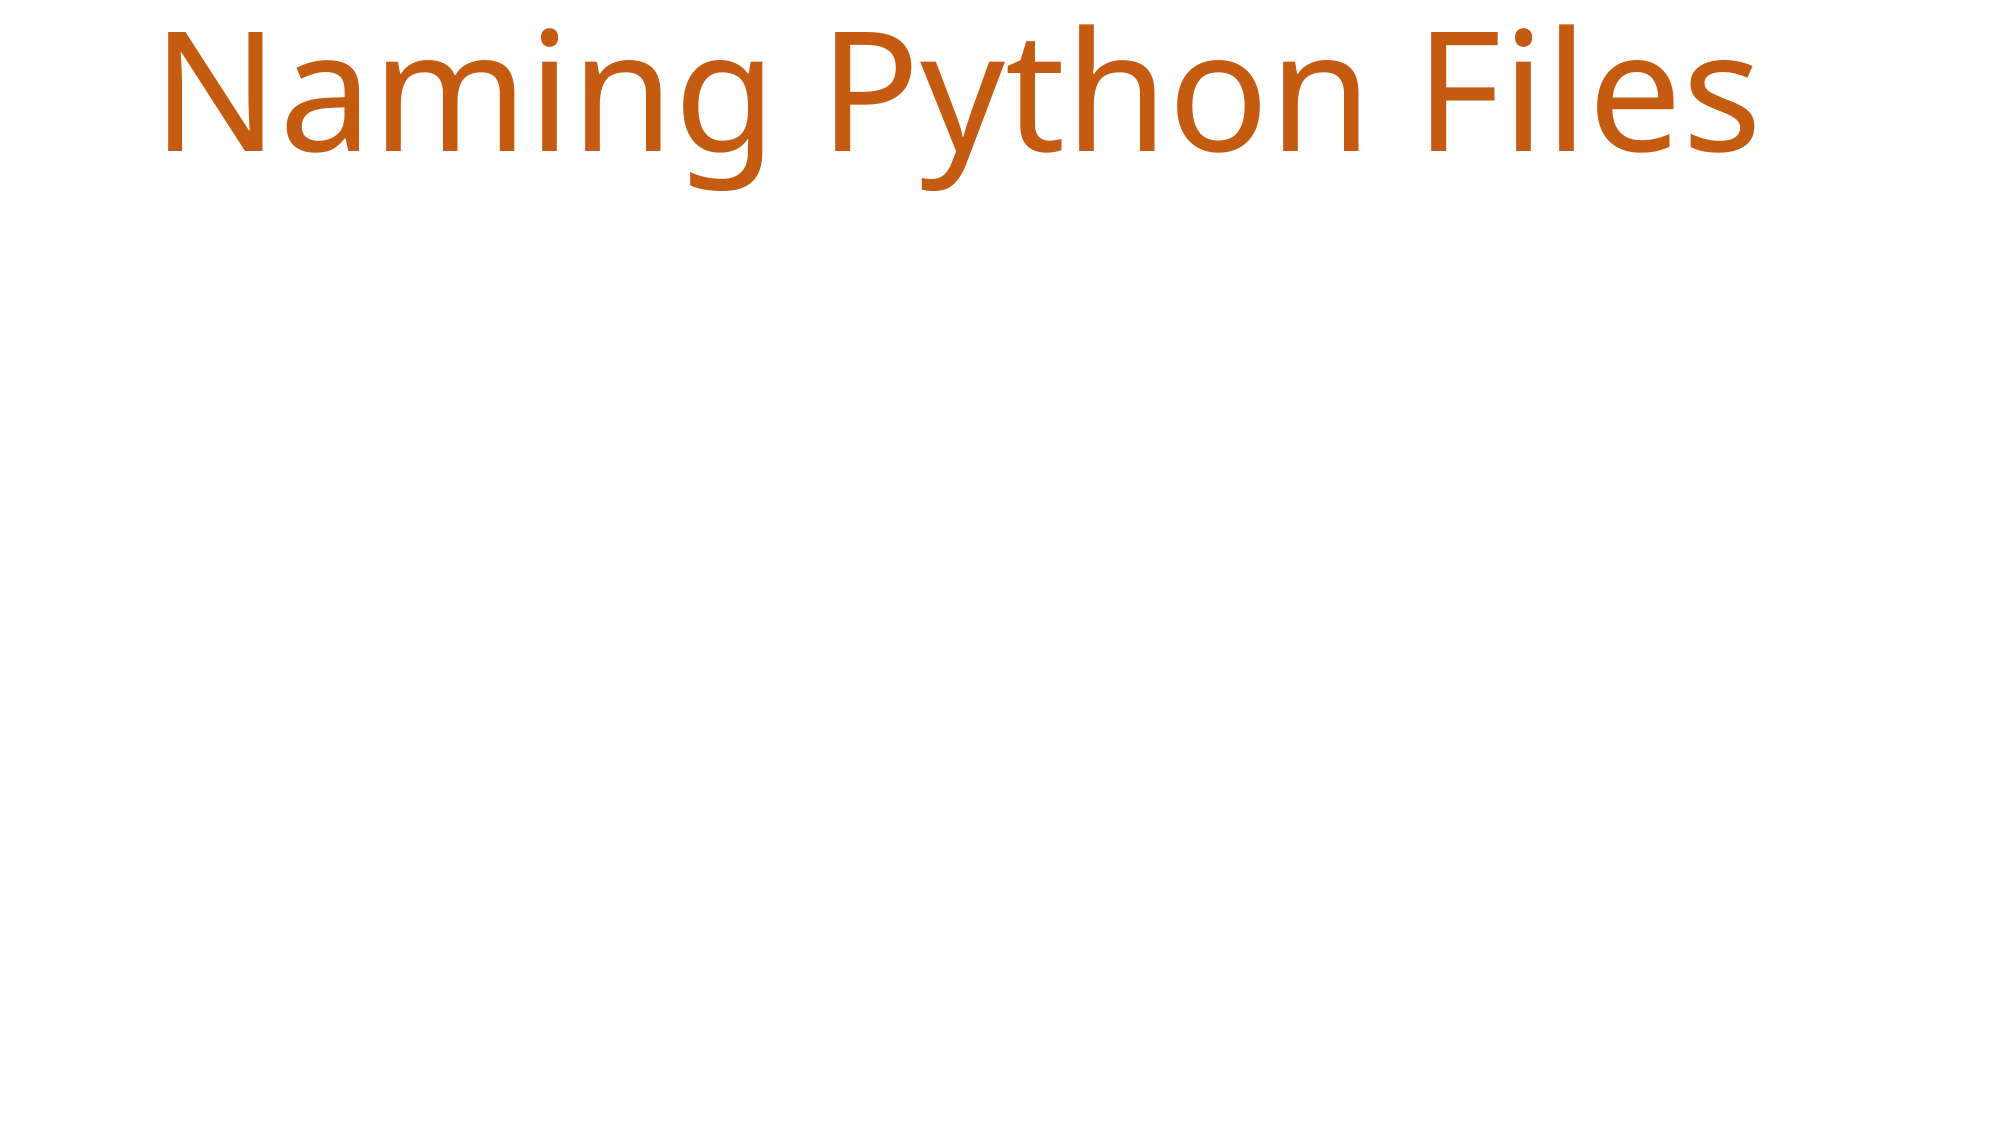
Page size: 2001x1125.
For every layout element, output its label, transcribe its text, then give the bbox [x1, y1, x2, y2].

list Naming Python Files what_the script_does.py calculate_totals.py send_emails.py [137, 0, 1863, 1014]
